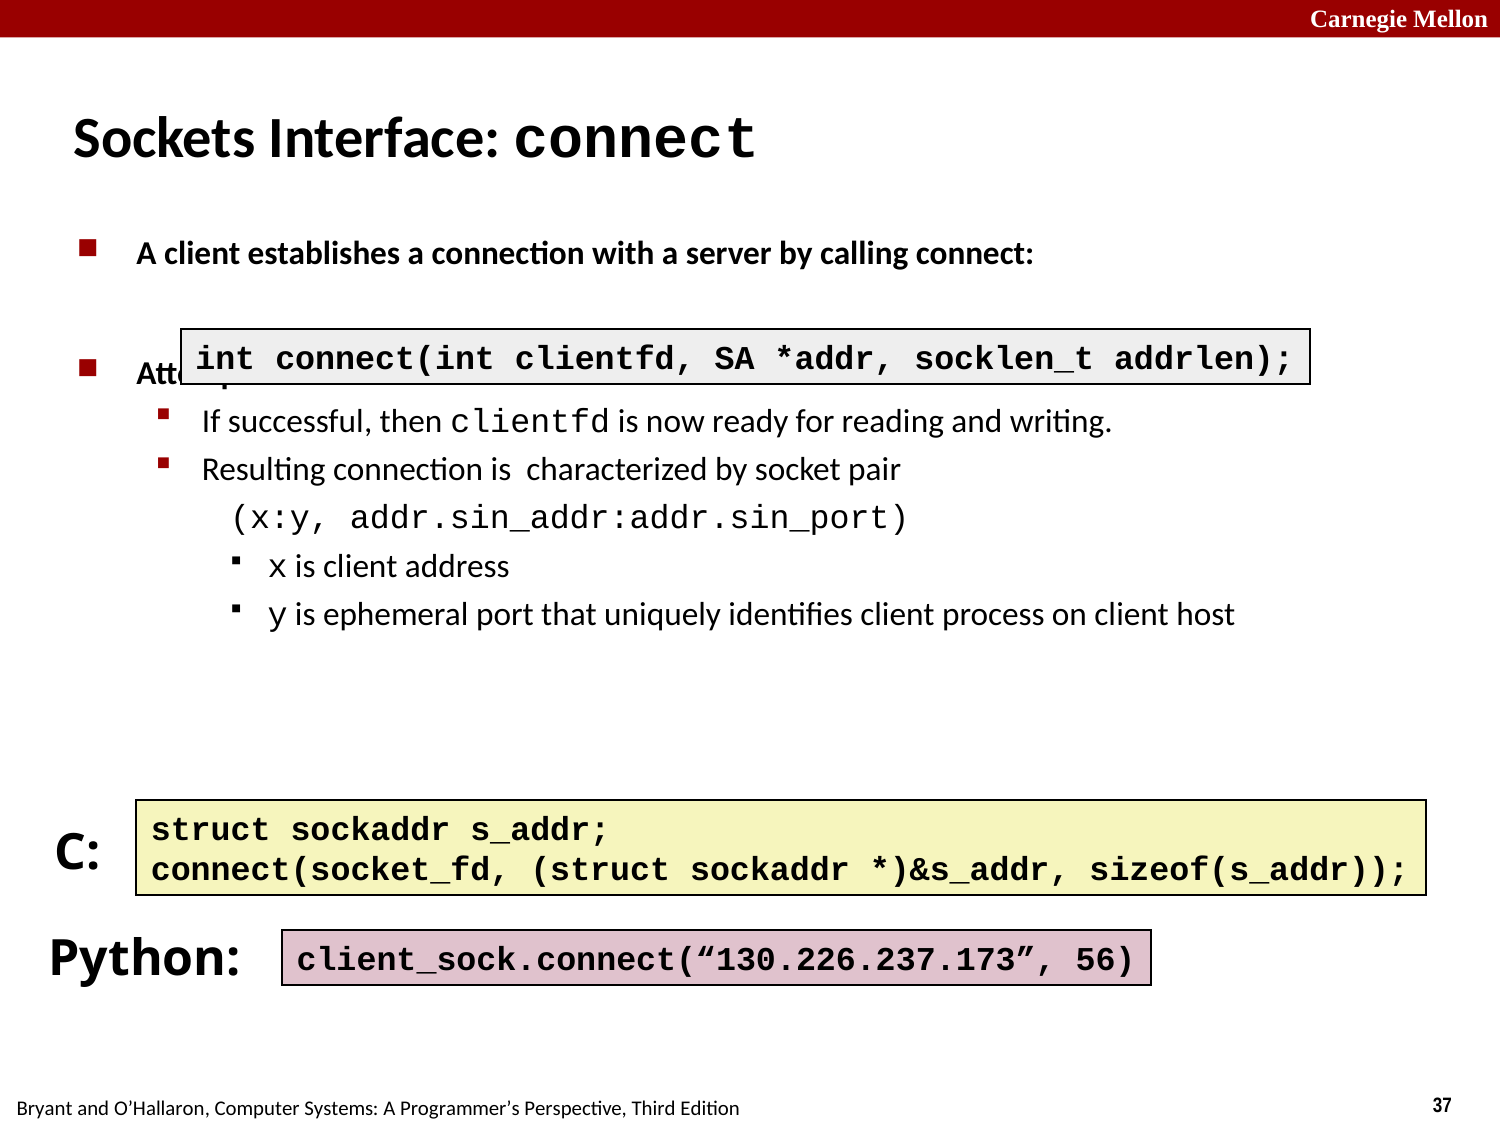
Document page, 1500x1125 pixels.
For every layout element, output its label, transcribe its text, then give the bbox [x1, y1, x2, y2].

text_box C: [39, 811, 130, 887]
text_box int connect(int clientfd, SA *addr, socklen_t addrlen); [180, 328, 1311, 384]
title Sockets Interface: connect [58, 71, 1304, 197]
list A client establishes a connection with a server by calling connect: Attempts to establish a connection with server at socket address addr If successful, then clientfd is now ready for reading and writing. Resulting connection is characterized by socket pair (x:y, addr.sin_addr:addr.sin_port) x is client address y is ephemeral port that uniquely identifies client process on client host [65, 223, 1388, 350]
text_box Python: [33, 918, 287, 994]
text_box client_sock.connect(“130.226.237.173”, 56) [281, 929, 1152, 985]
text_box struct sockaddr s_addr; connect(socket_fd, (struct sockaddr *)&s_addr, sizeof(s_addr)); [136, 799, 1426, 895]
